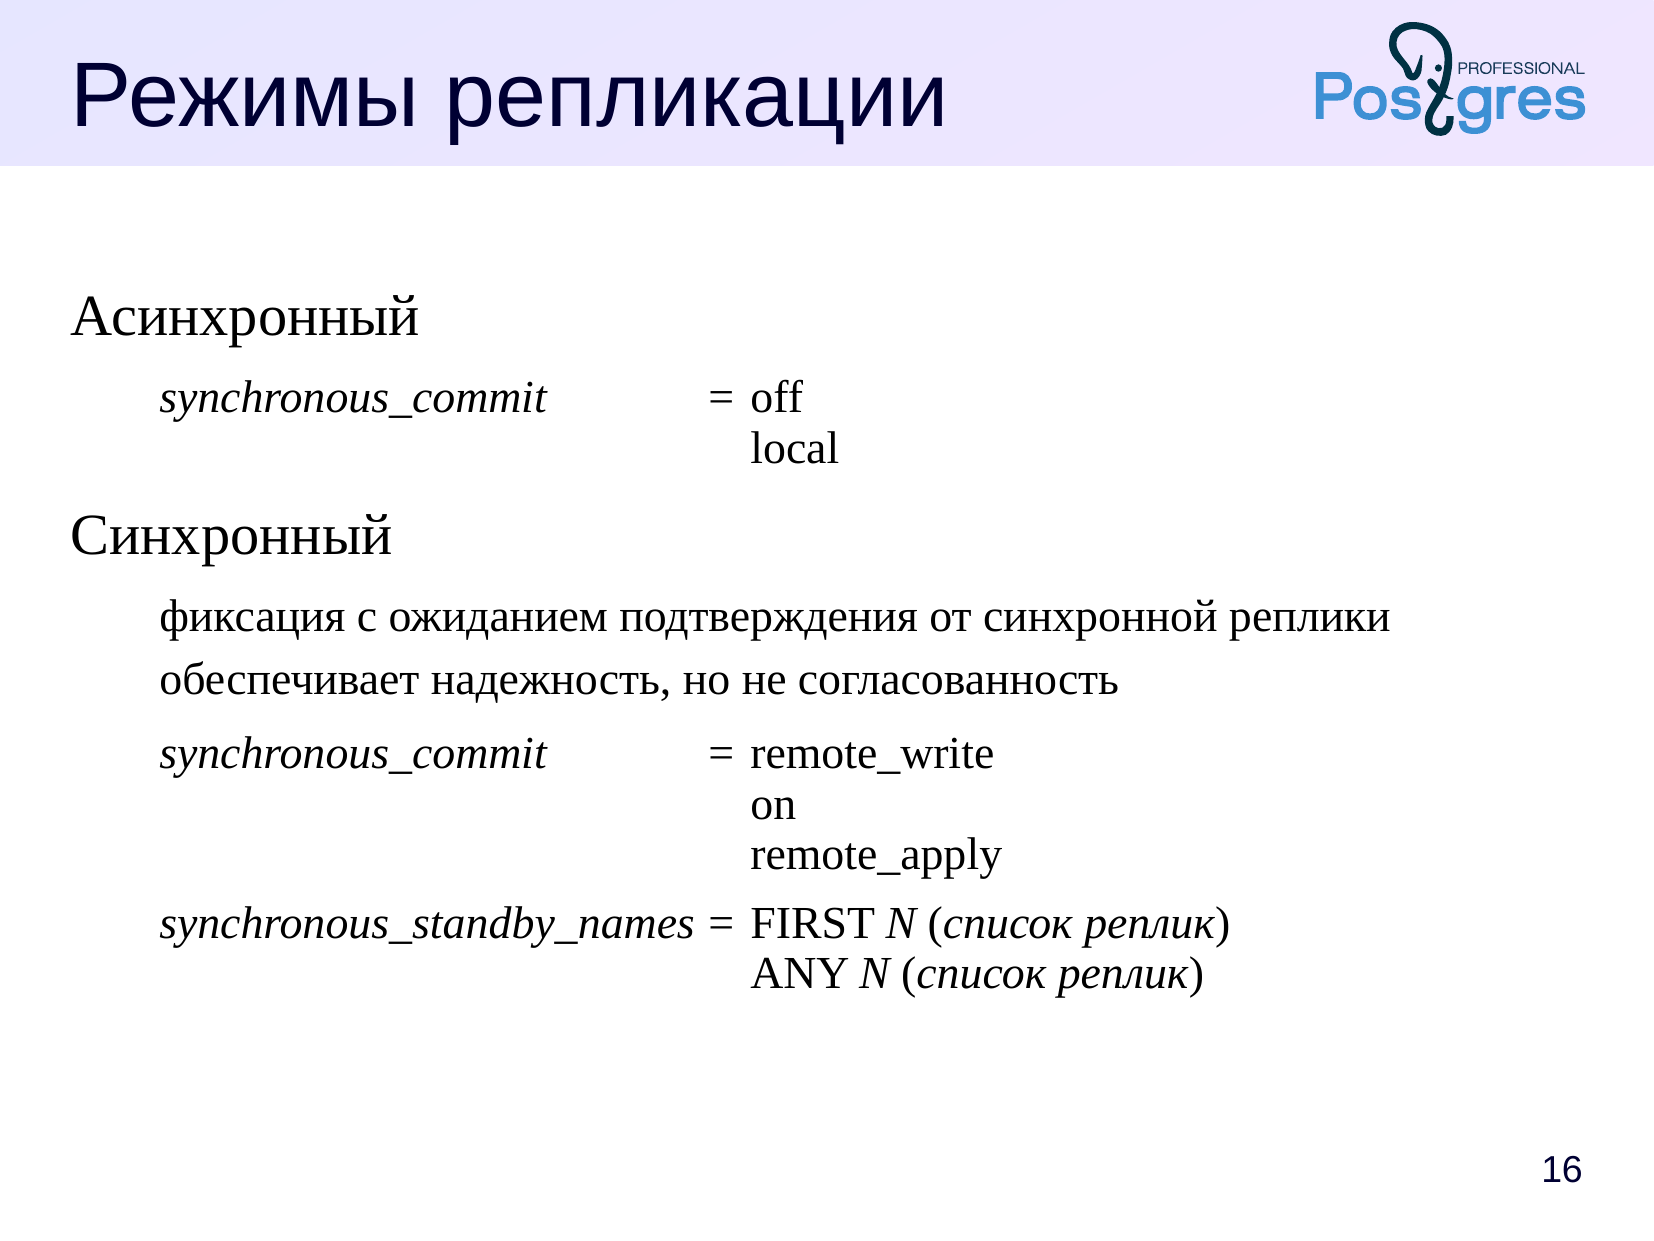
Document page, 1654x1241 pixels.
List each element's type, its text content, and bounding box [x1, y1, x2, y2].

title Режимы репликации [70, 43, 1241, 147]
list Асинхронный synchronous_commit = off local Синхронный фиксация с ожиданием подтверждения от синхронной реплики обеспечивает надежность, но не согласованность synchronous_commit = remote_write on remote_apply synchronous_standby_names = FIRST N (список реплик) ANY N (список реплик) [70, 283, 1583, 1134]
